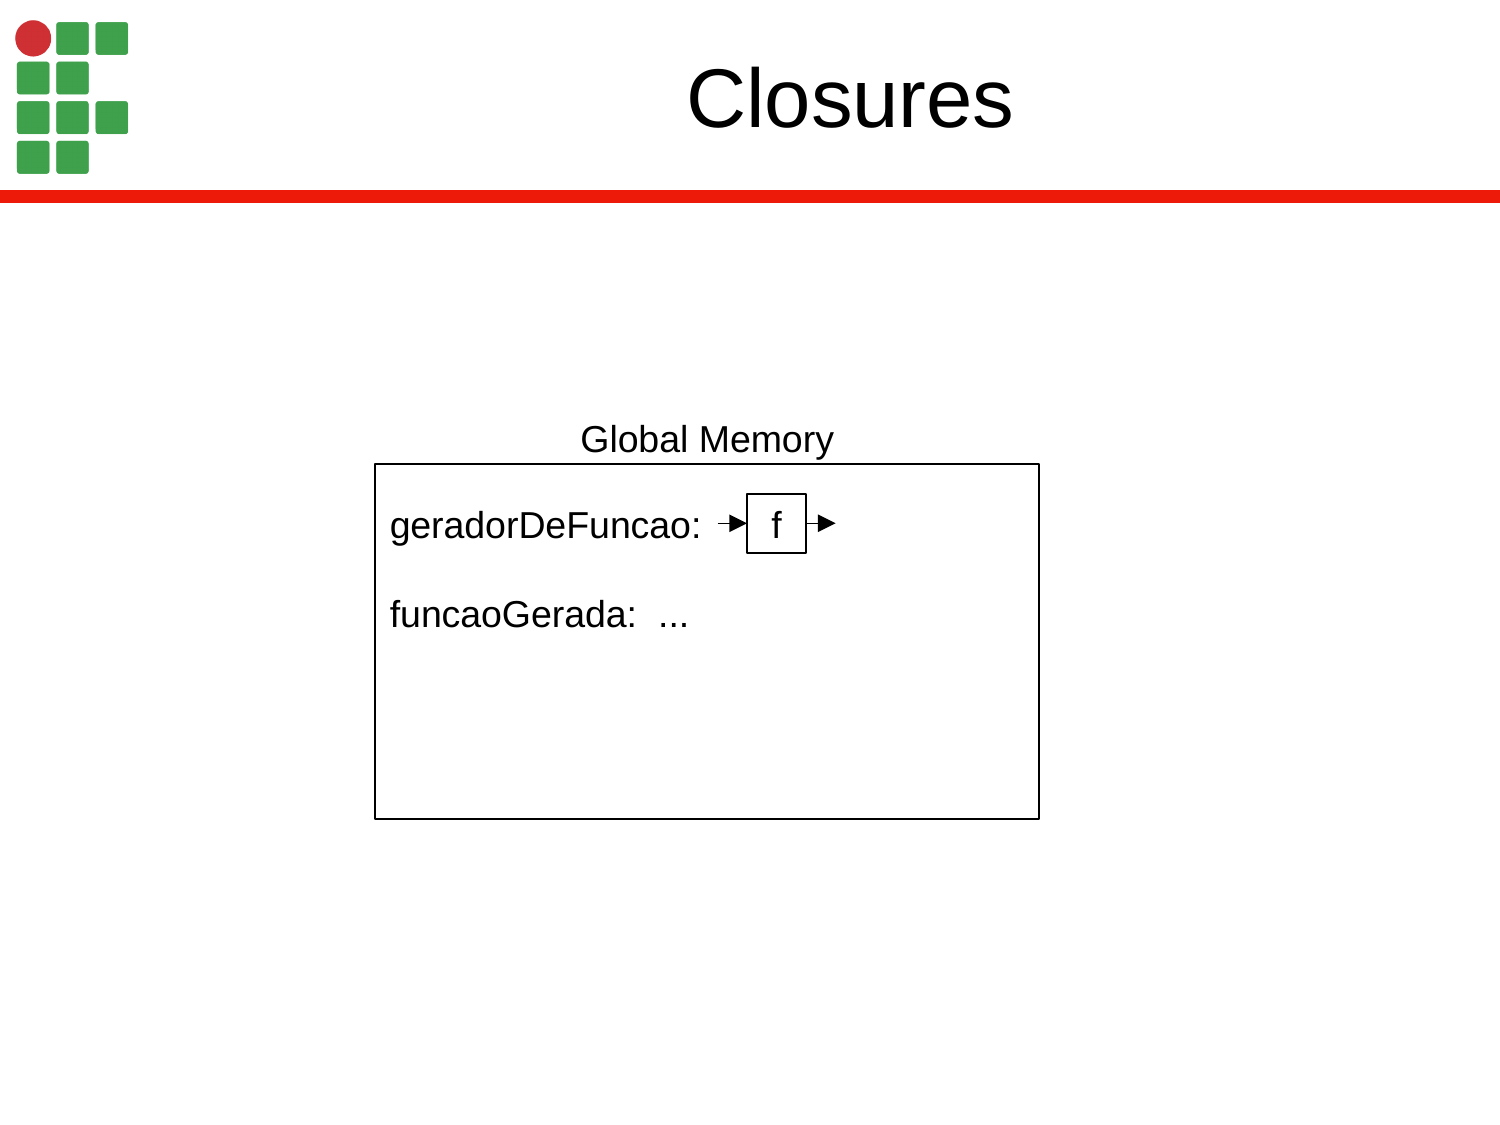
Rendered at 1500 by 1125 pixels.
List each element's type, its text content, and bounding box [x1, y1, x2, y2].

text_box geradorDeFuncao: [375, 493, 730, 554]
text_box f [747, 493, 807, 553]
picture [14, 16, 130, 178]
text_box funcaoGerada: ... [375, 582, 730, 643]
title Closures [230, 0, 1471, 202]
text_box Global Memory [375, 407, 1040, 463]
